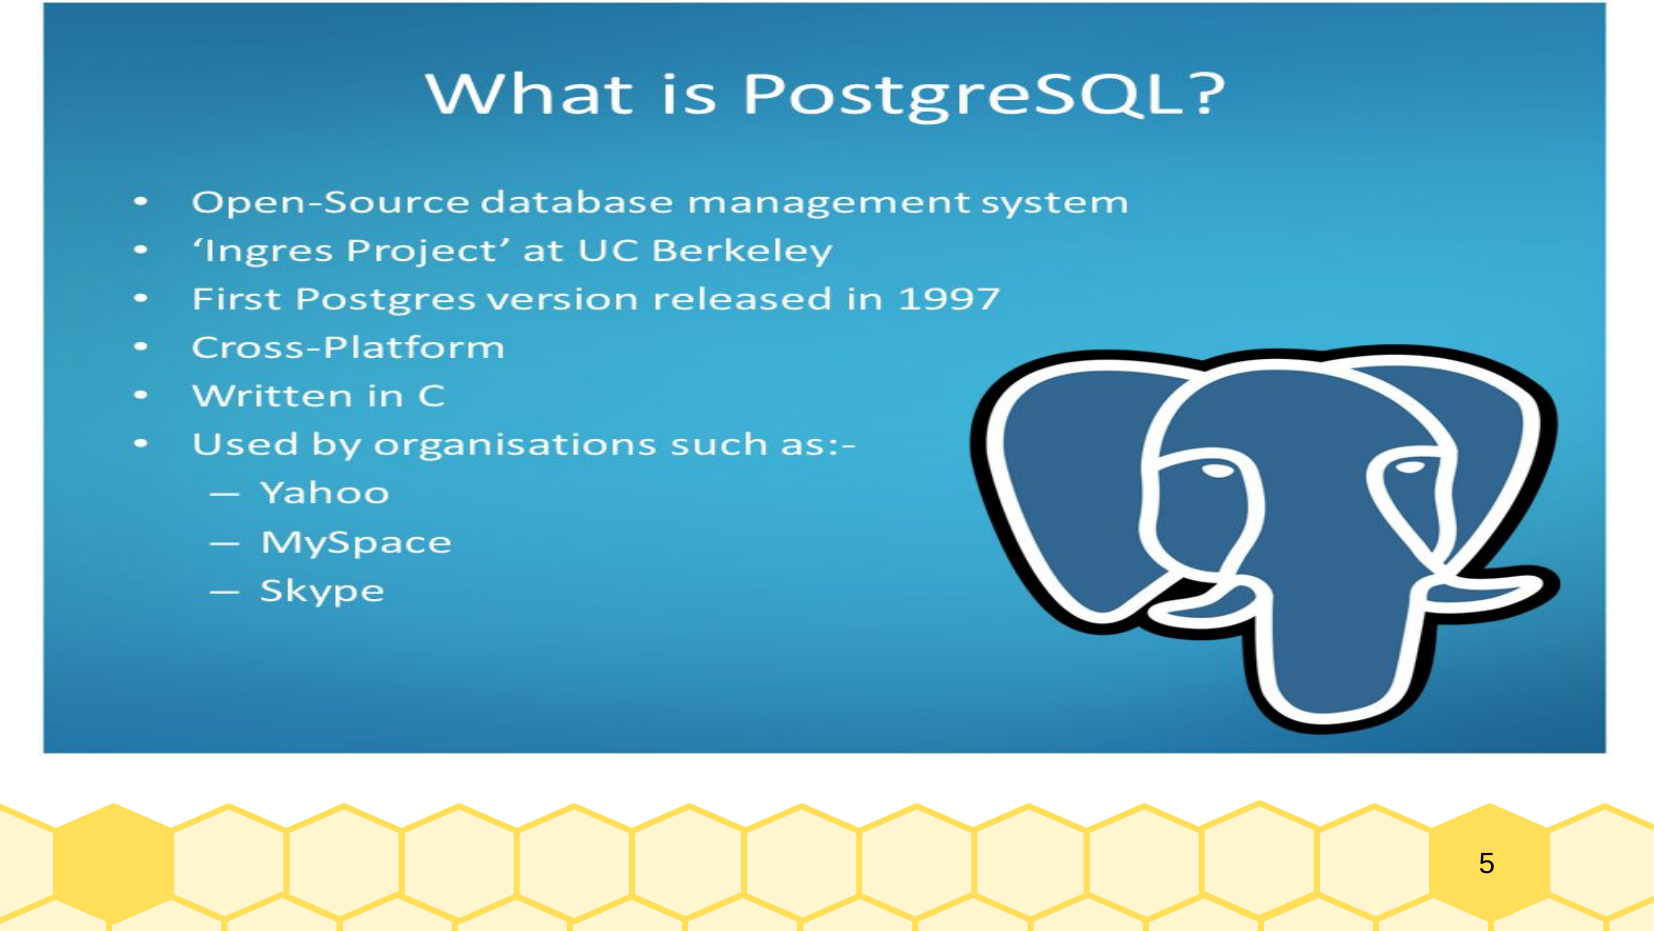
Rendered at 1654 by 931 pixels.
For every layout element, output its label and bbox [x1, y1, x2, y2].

picture [37, 0, 1613, 758]
